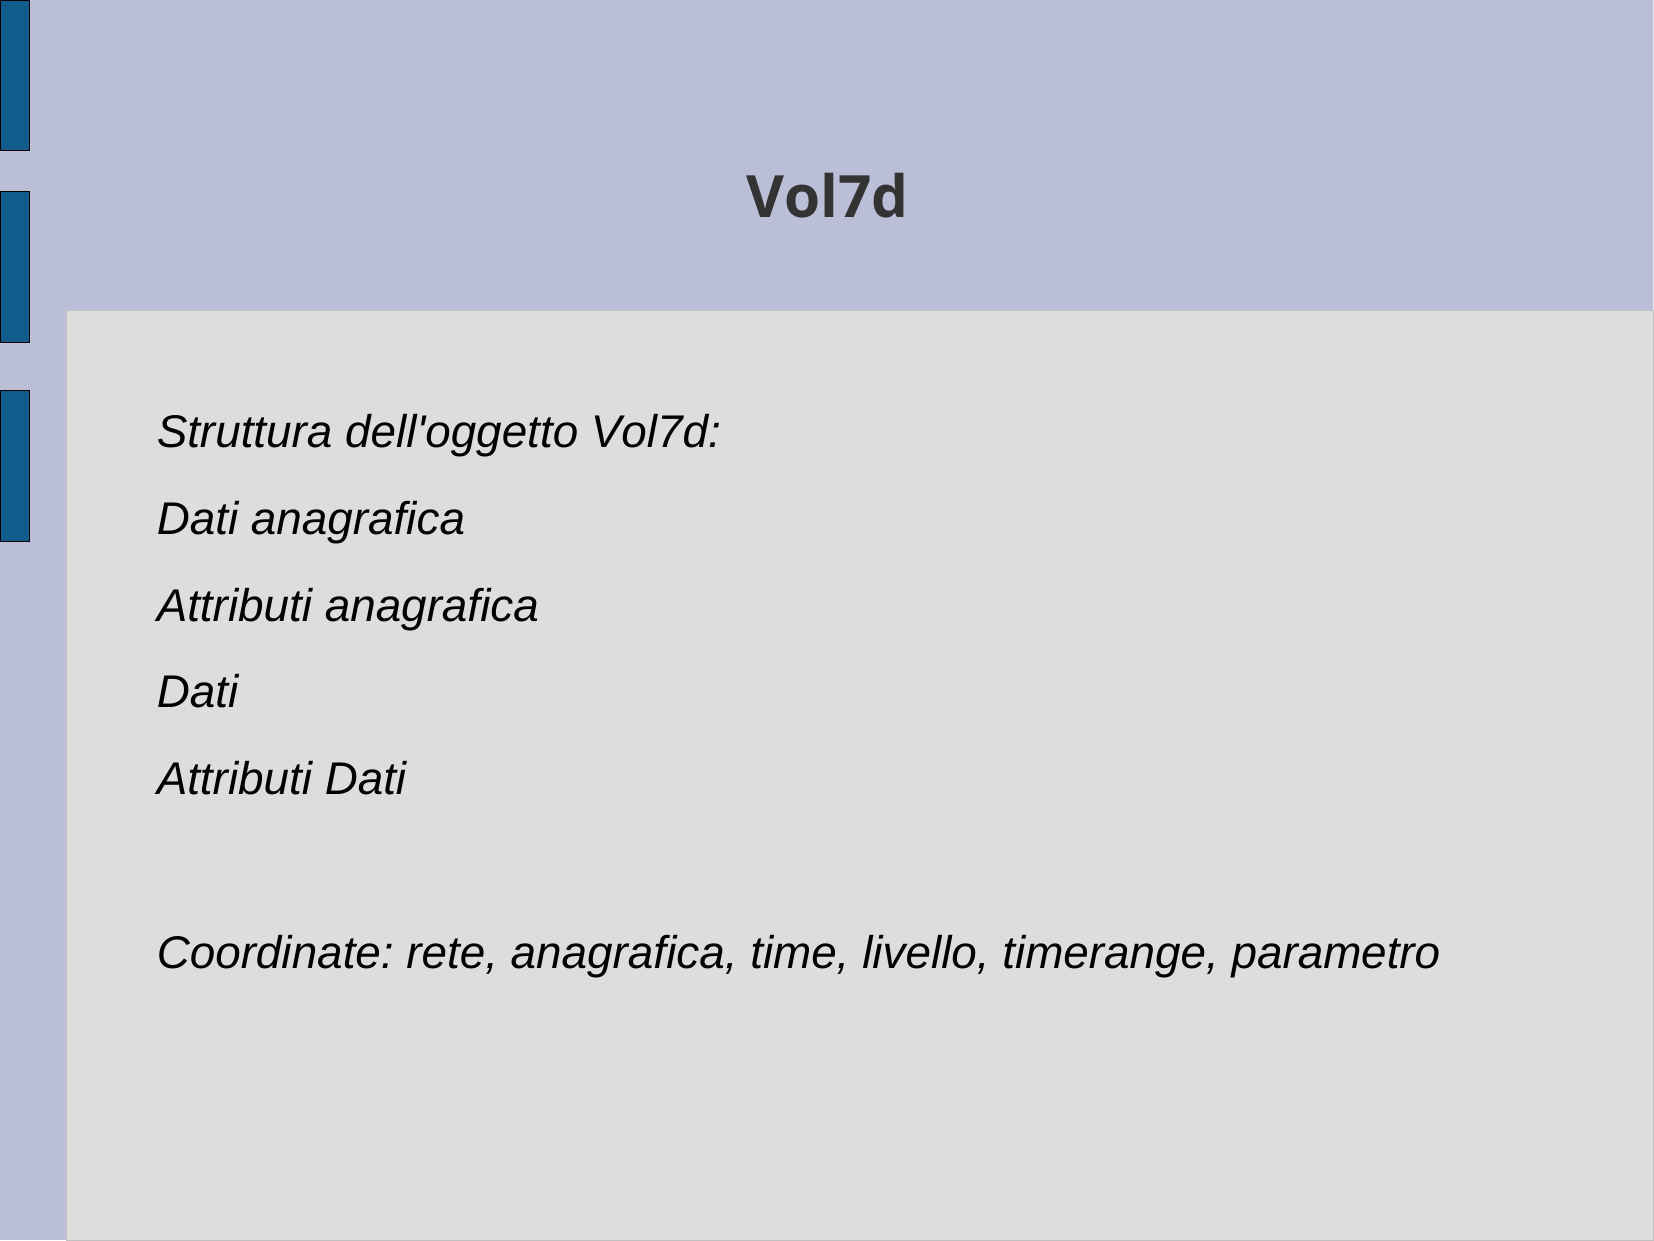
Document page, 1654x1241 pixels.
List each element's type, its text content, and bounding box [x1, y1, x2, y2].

title Vol7d [121, 91, 1534, 299]
subtitle Struttura dell'oggetto Vol7d: Dati anagrafica Attributi anagrafica Dati Attributi Dati Coordinate: rete, anagrafica, time, livello, timerange, parametro [121, 344, 1534, 1127]
